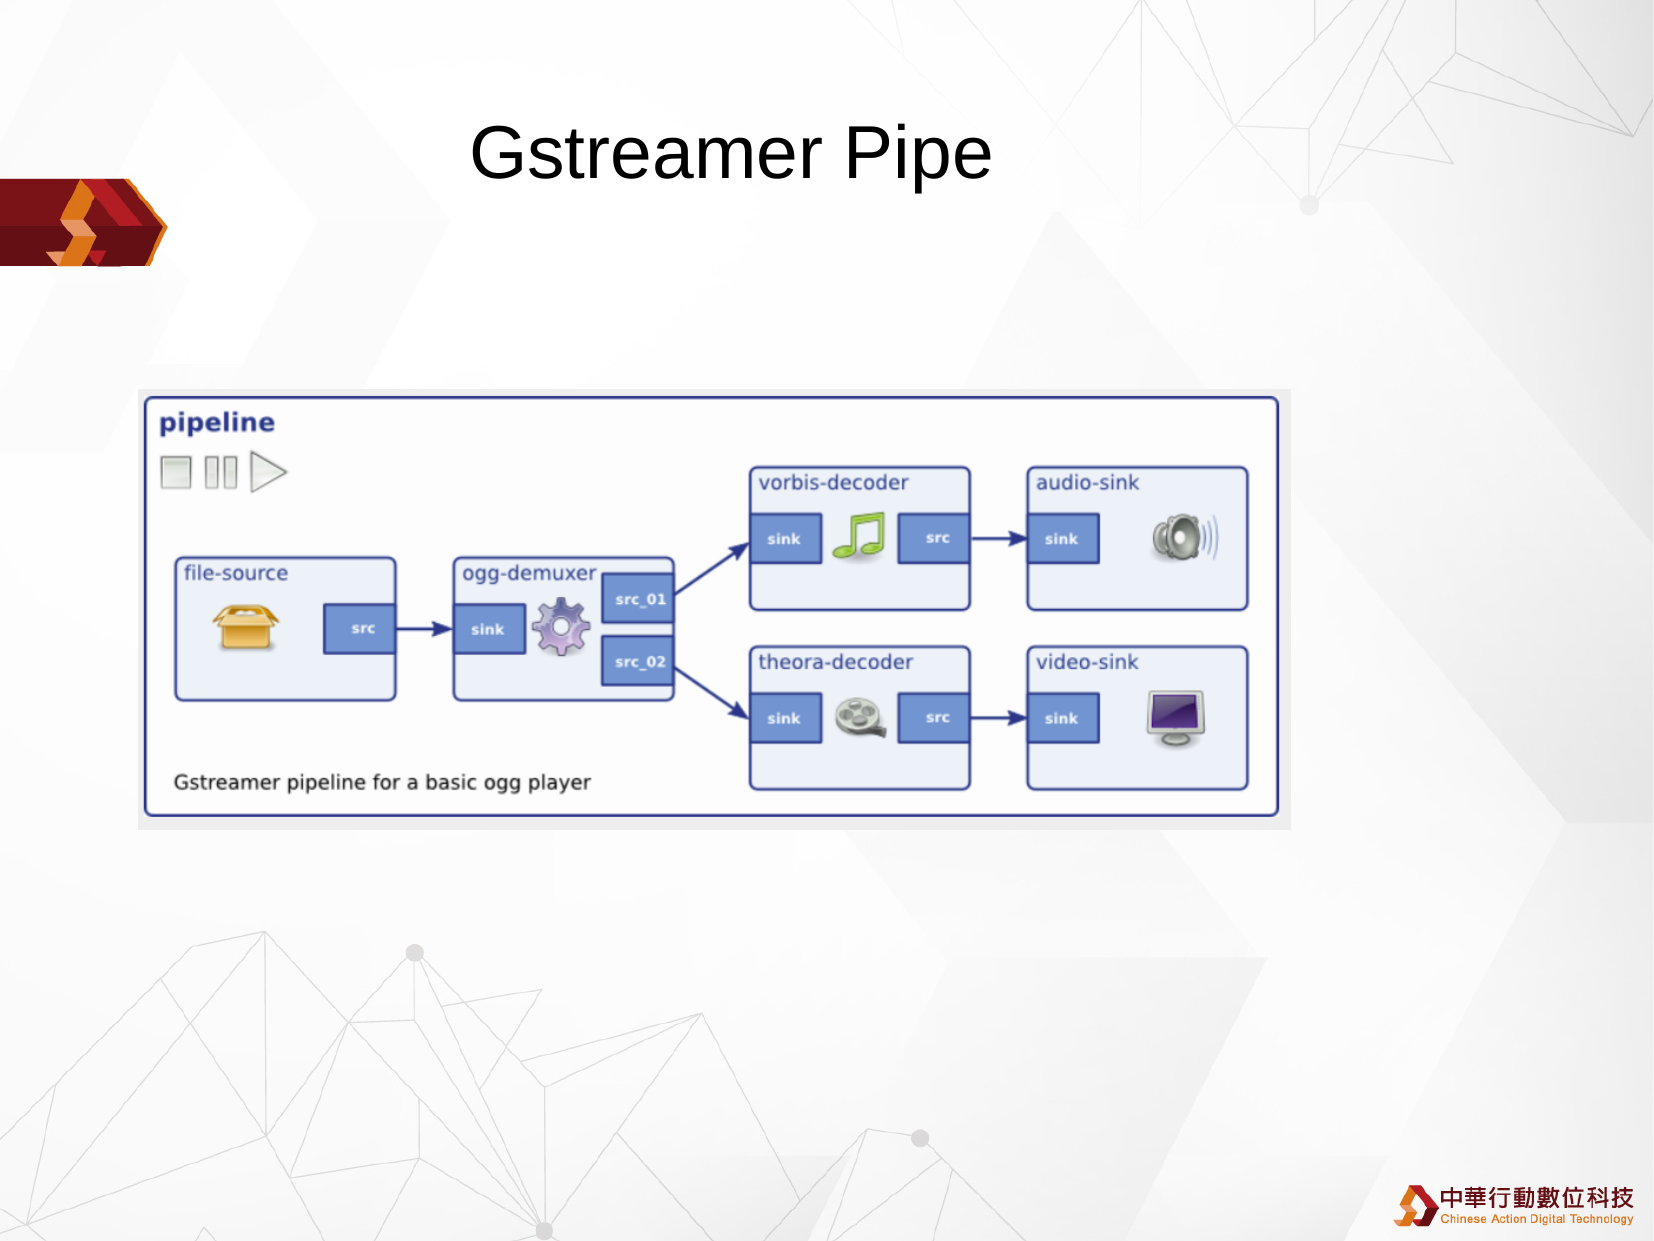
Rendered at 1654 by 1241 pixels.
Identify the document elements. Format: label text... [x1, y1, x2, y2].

title Gstreamer Pipe [469, 68, 1268, 237]
picture [0, 0, 1654, 1241]
